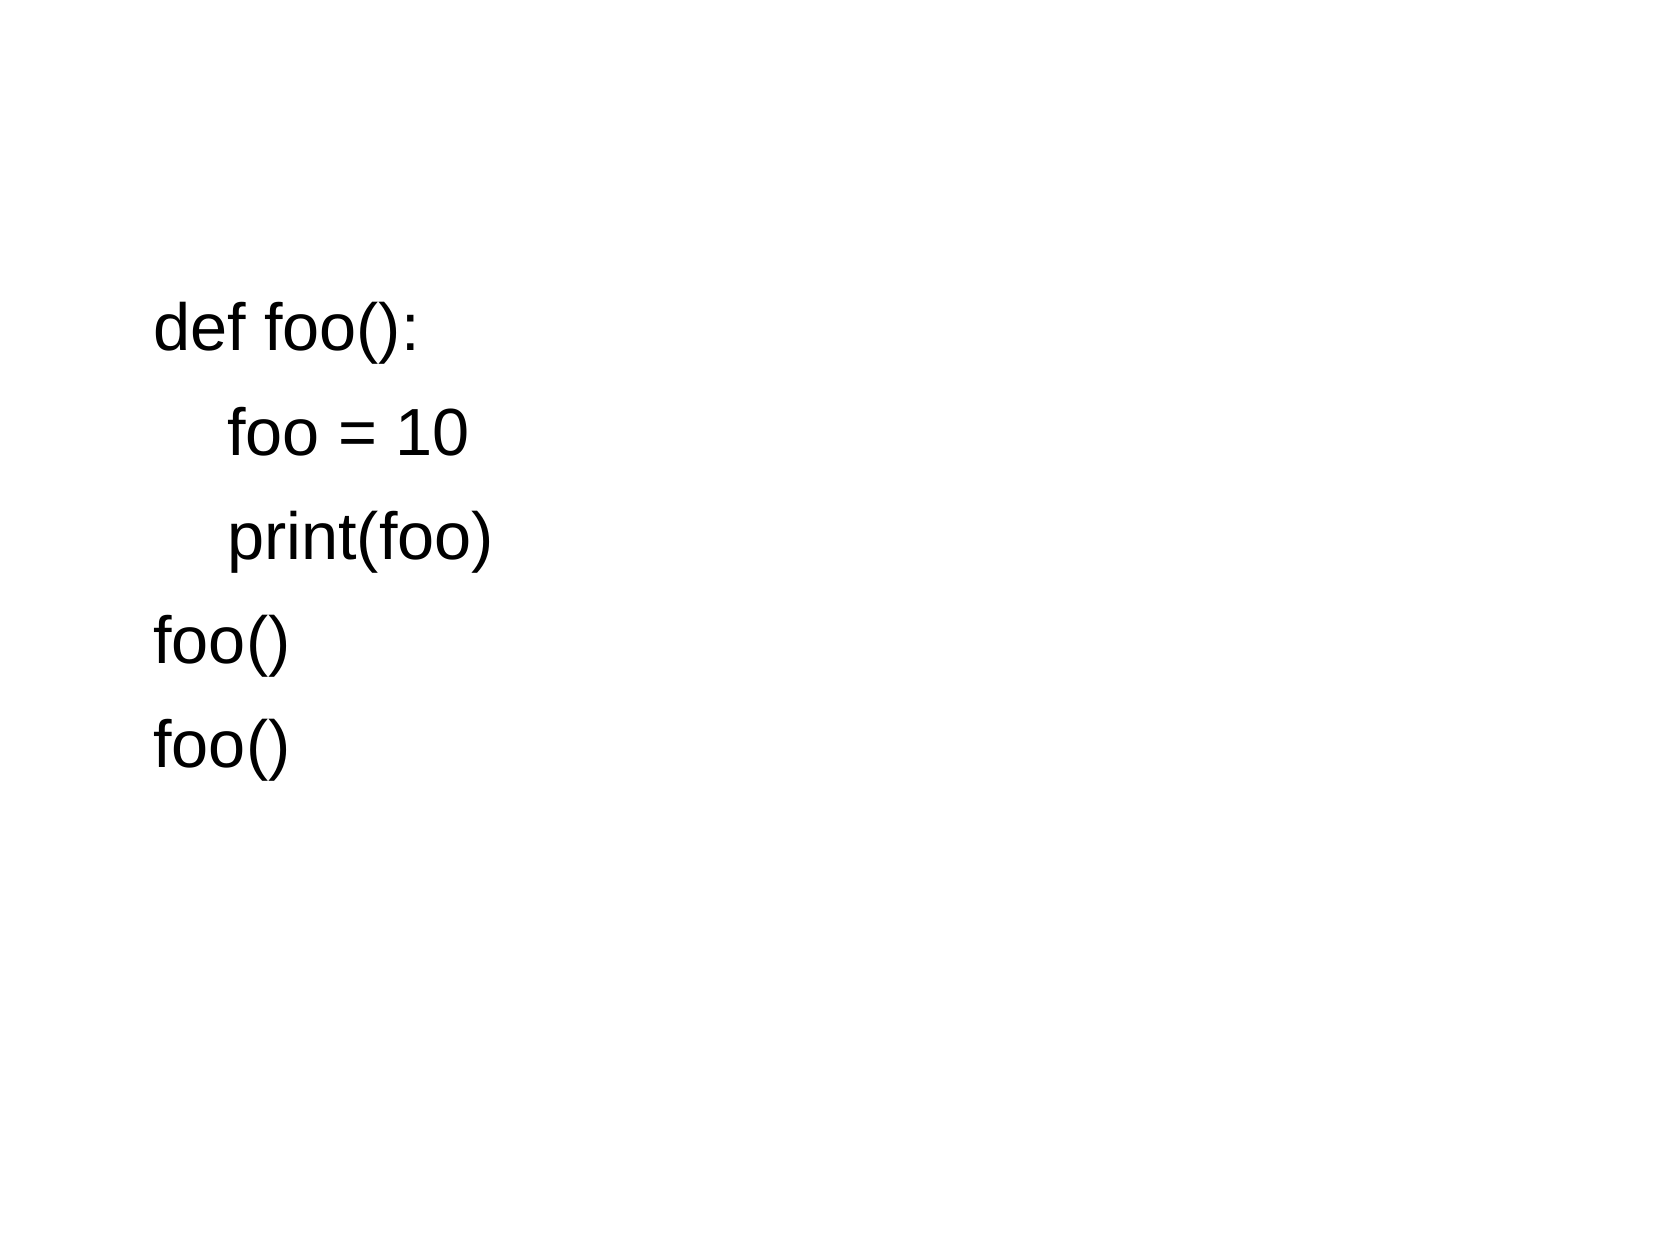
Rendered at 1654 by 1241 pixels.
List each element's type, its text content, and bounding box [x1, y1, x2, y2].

list def foo(): foo = 10 print(foo) foo() foo() [82, 290, 1571, 1010]
